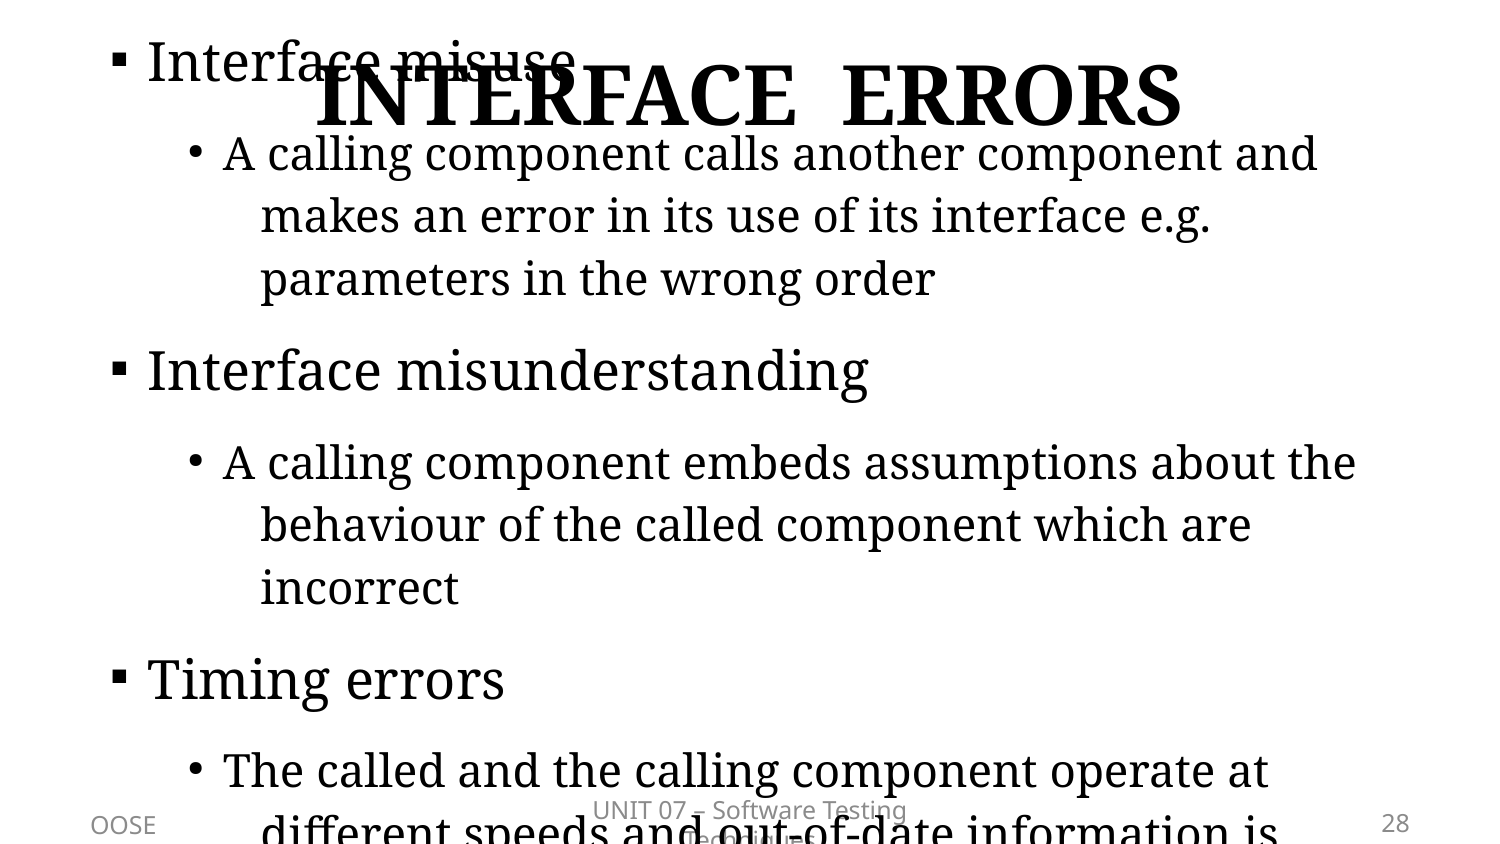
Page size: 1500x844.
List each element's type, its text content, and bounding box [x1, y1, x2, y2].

subtitle Interface misuse A calling component calls another component and makes an error in its use of its interface e.g. parameters in the wrong order Interface misunderstanding A calling component embeds assumptions about the behaviour of the called component which are incorrect Timing errors The called and the calling component operate at different speeds and out-of-date information is accessed [75, 149, 1425, 801]
title INTERFACE ERRORS [75, 23, 1425, 149]
